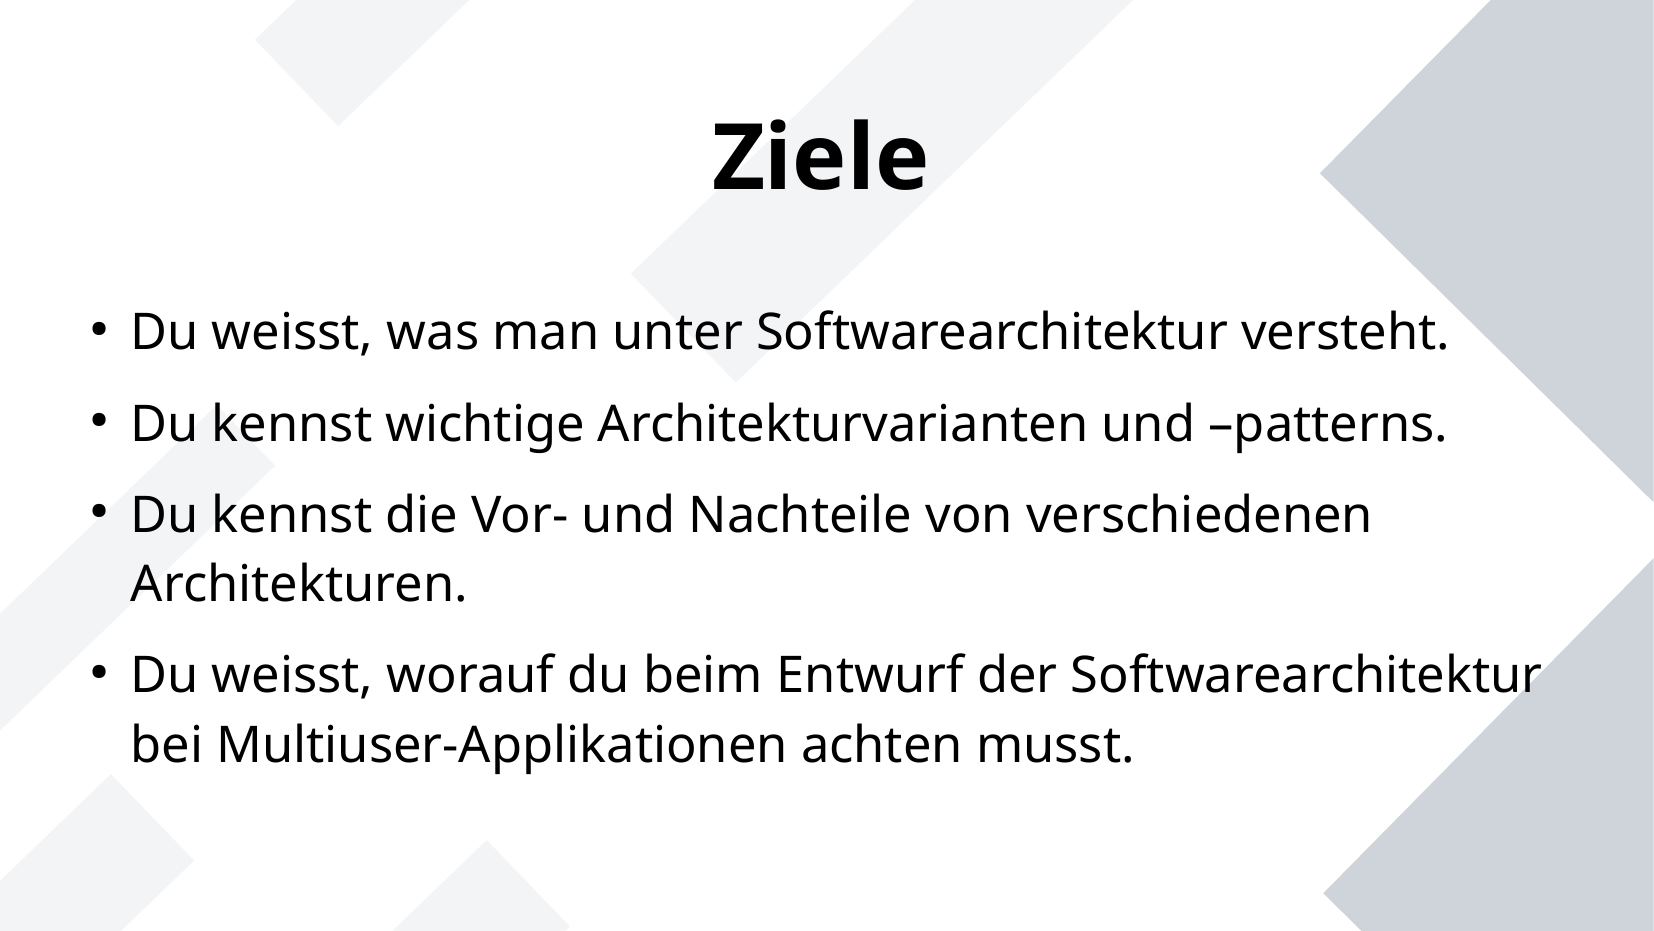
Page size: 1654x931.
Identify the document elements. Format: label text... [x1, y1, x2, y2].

list Du weisst, was man unter Softwarearchitektur versteht. Du kennst wichtige Architekturvarianten und –patterns. Du kennst die Vor- und Nachteile von verschiedenen Architekturen. Du weisst, worauf du beim Entwurf der Softwarearchitektur bei Multiuser-Applikationen achten musst. [76, 295, 1565, 835]
title Ziele [76, 76, 1565, 233]
